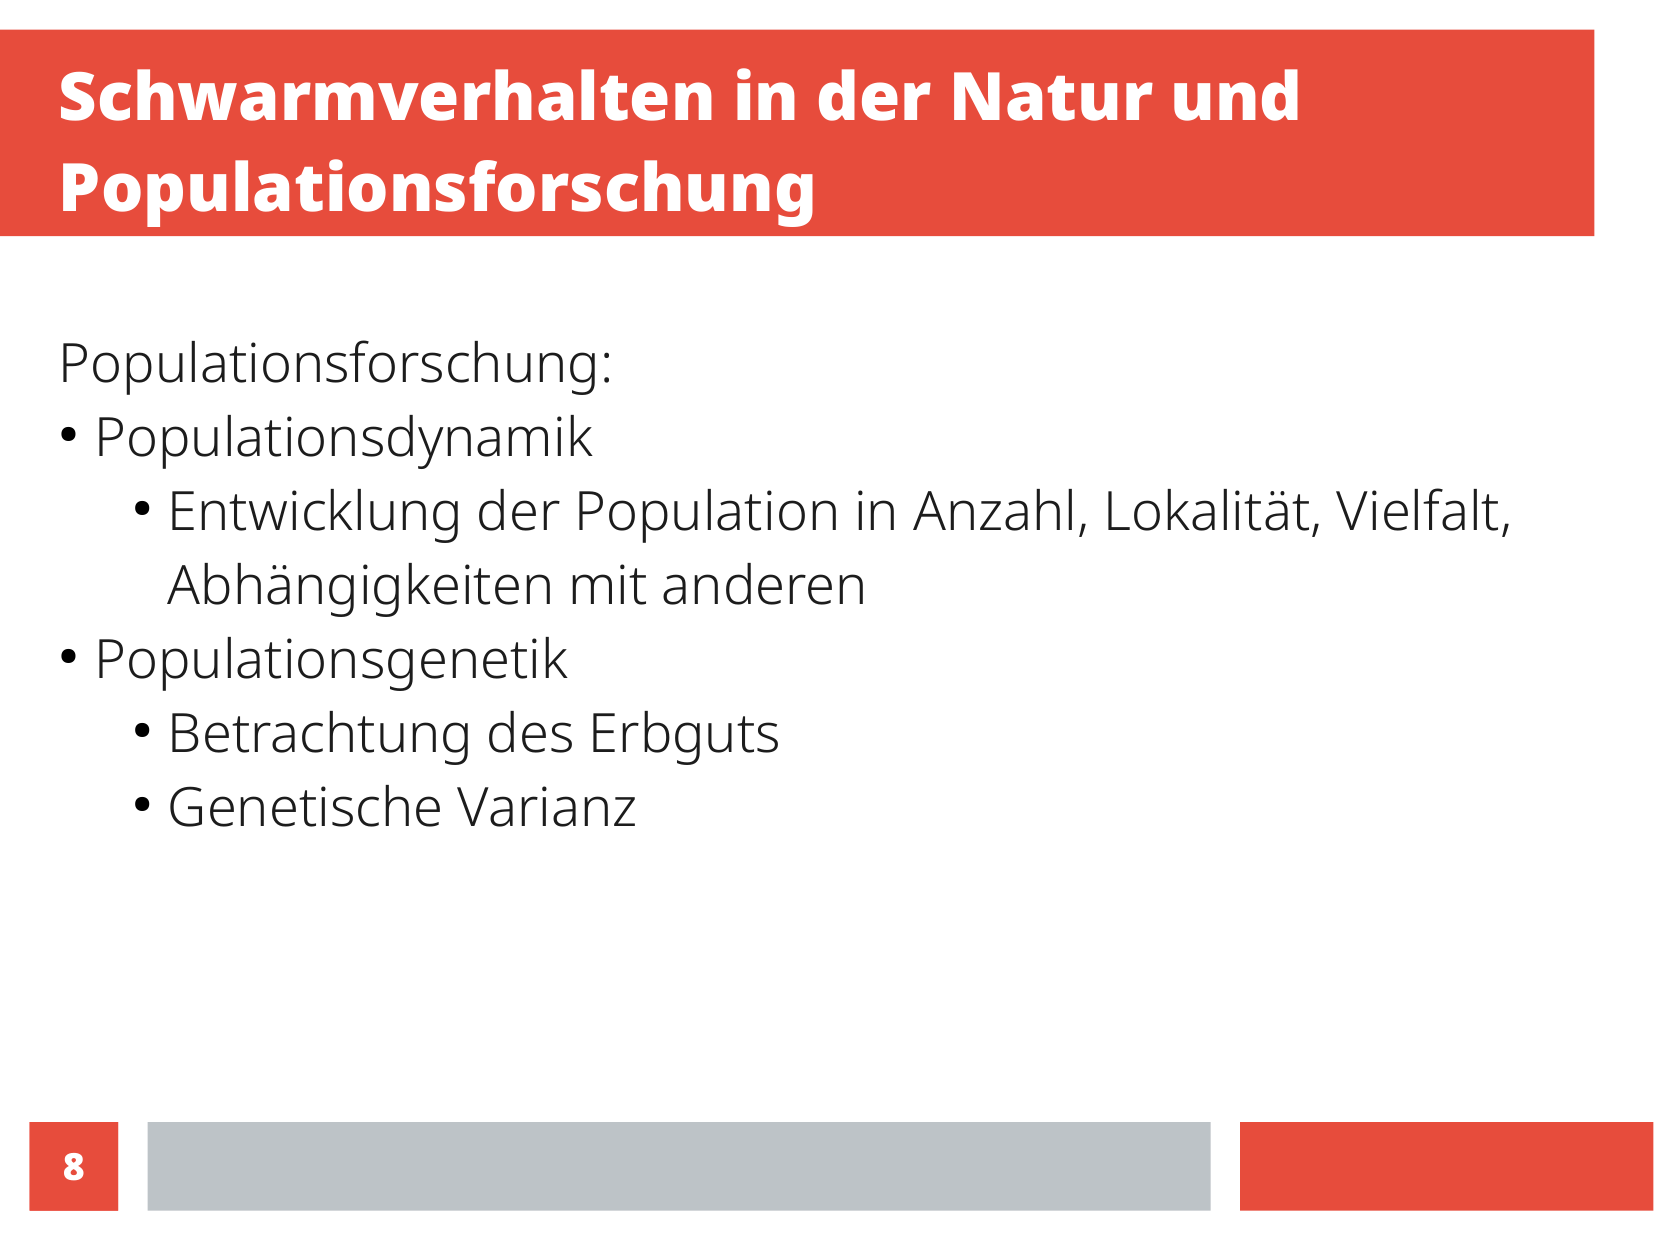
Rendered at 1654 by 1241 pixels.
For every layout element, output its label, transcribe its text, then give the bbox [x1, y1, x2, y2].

subtitle Populationsforschung: Populationsdynamik Entwicklung der Population in Anzahl, Lokalität, Vielfalt, Abhängigkeiten mit anderen Populationsgenetik Betrachtung des Erbguts Genetische Varianz [59, 324, 1565, 1093]
title Schwarmverhalten in der Natur und Populationsforschung [59, 49, 1595, 207]
